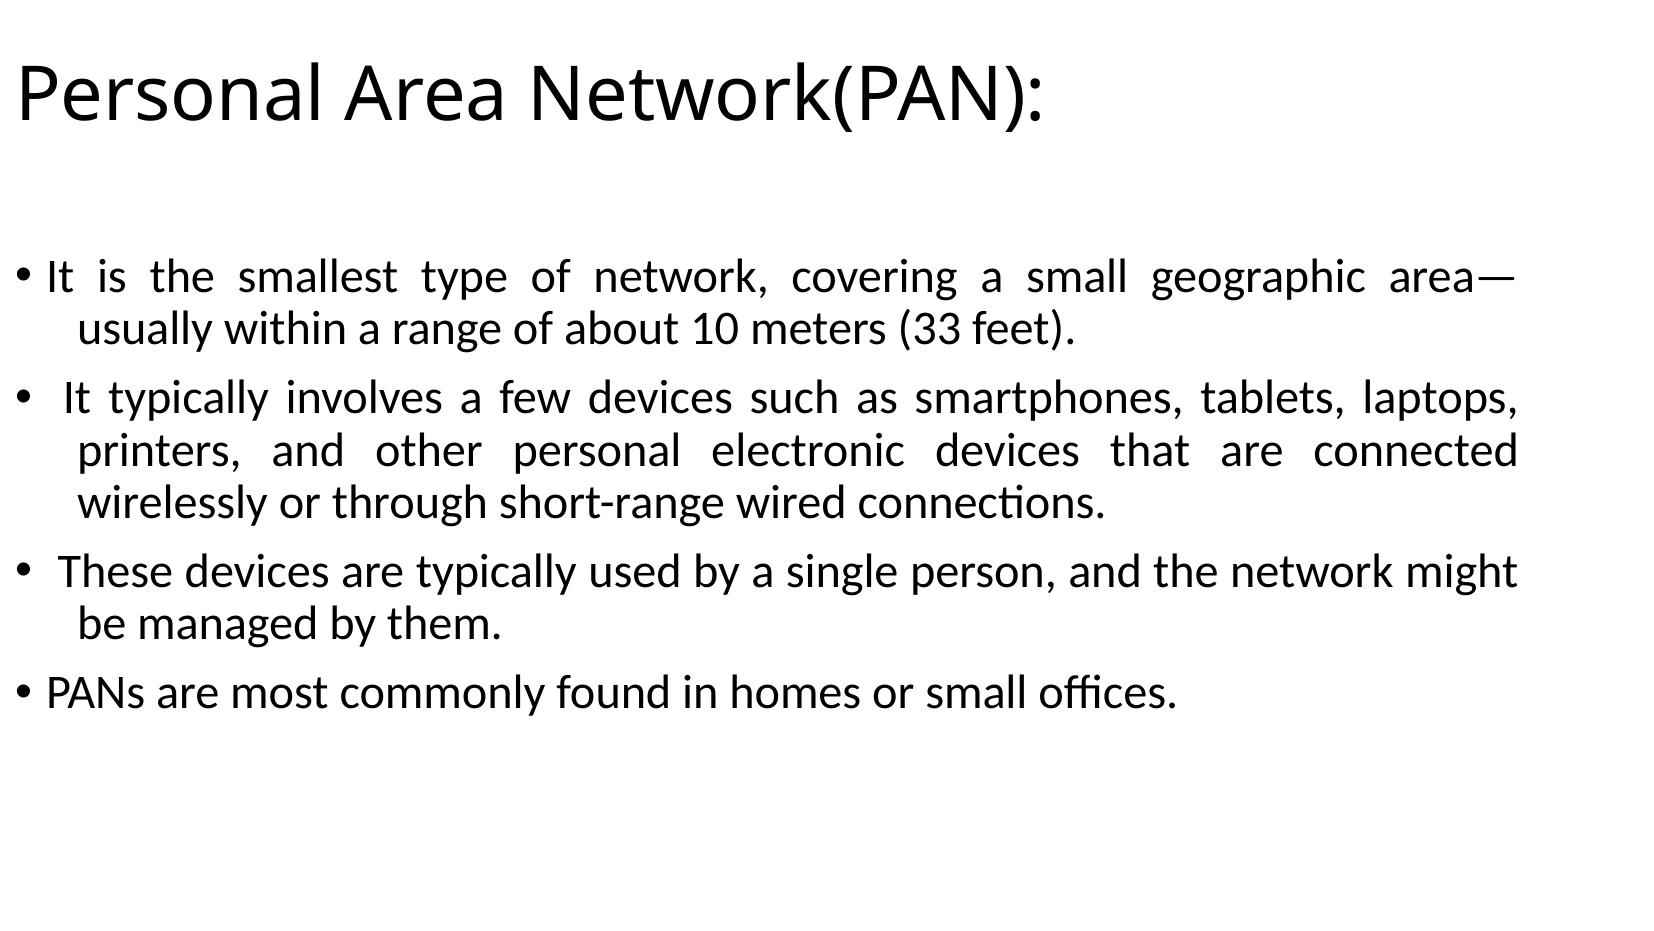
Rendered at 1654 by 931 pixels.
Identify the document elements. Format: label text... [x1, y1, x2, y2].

list It is the smallest type of network, covering a small geographic area—usually within a range of about 10 meters (33 feet). It typically involves a few devices such as smartphones, tablets, laptops, printers, and other personal electronic devices that are connected wirelessly or through short-range wired connections. These devices are typically used by a single person, and the network might be managed by them. PANs are most commonly found in homes or small offices. [0, 243, 1536, 864]
title Personal Area Network(PAN): [0, 36, 1536, 155]
